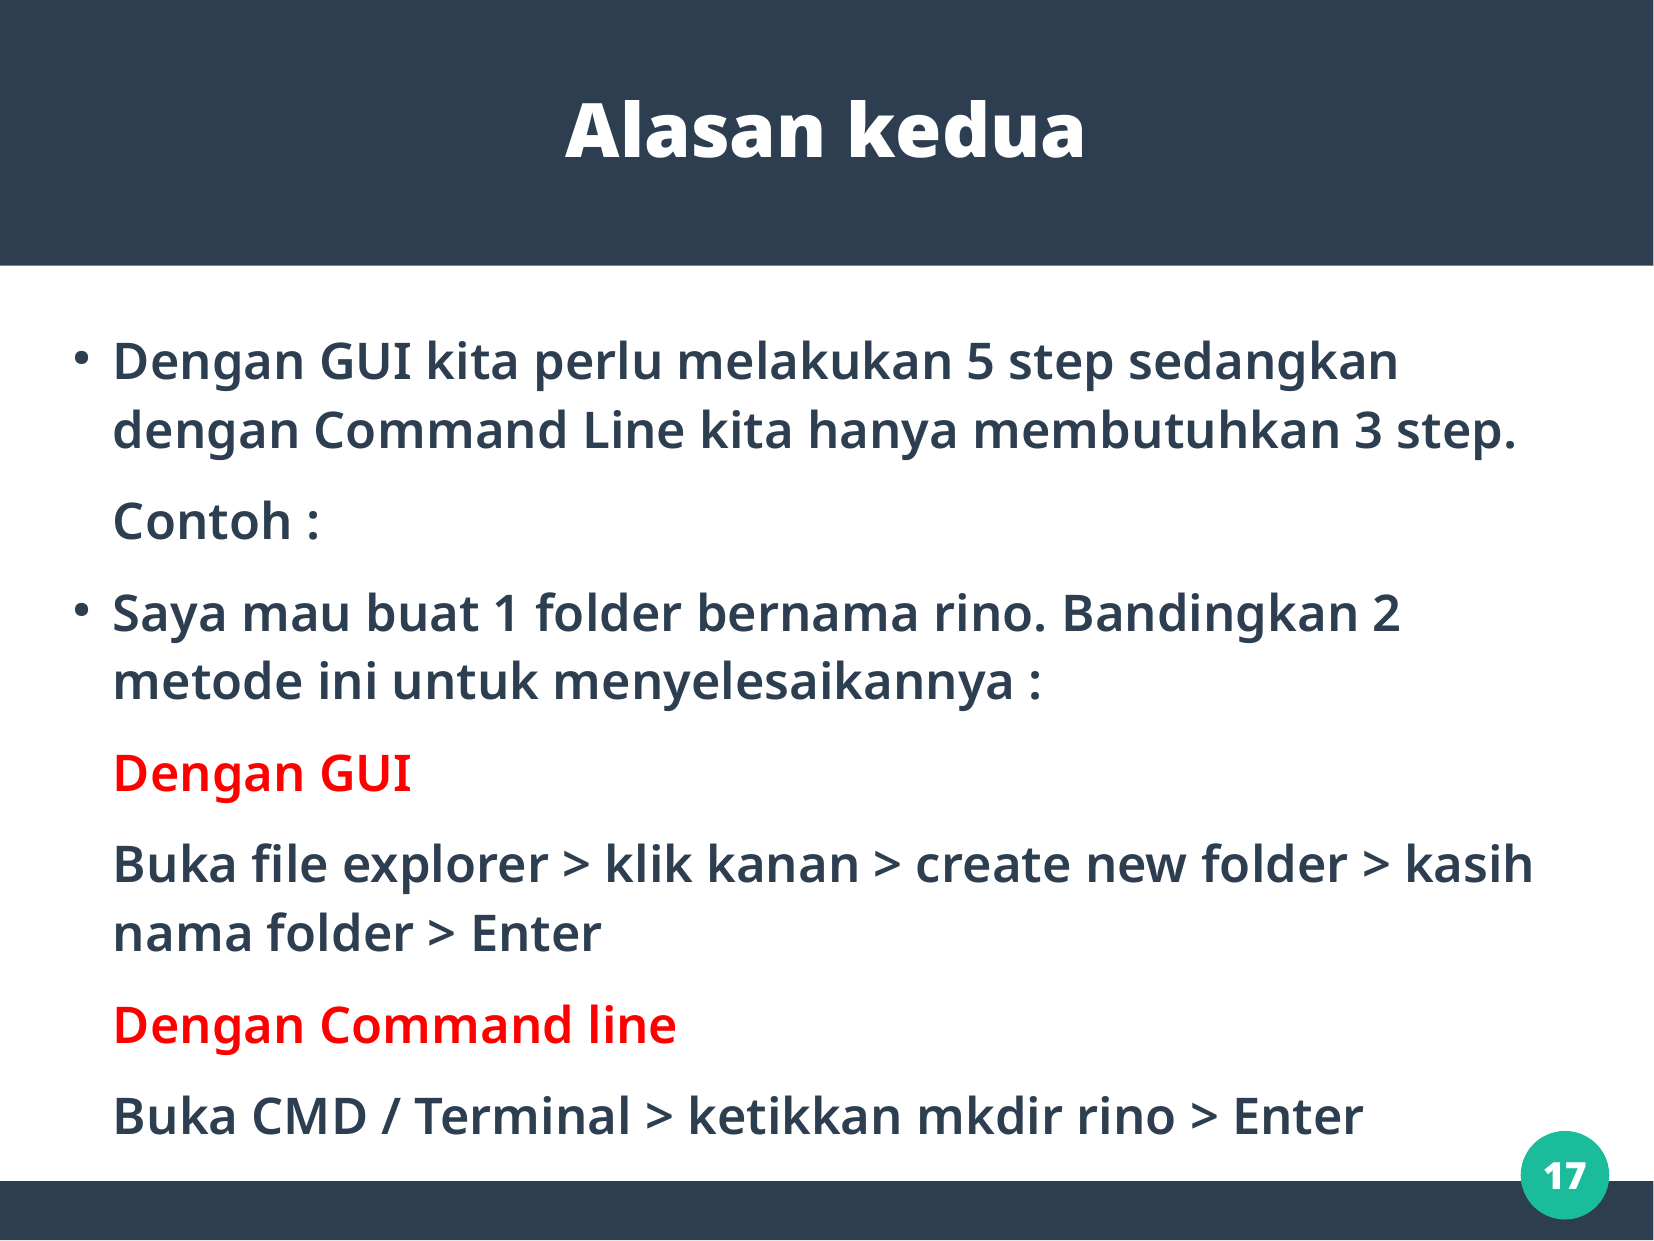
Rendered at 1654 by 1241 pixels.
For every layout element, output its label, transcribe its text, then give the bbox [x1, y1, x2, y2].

title Alasan kedua [59, 49, 1595, 207]
list Dengan GUI kita perlu melakukan 5 step sedangkan dengan Command Line kita hanya membutuhkan 3 step. Contoh : Saya mau buat 1 folder bernama rino. Bandingkan 2 metode ini untuk menyelesaikannya : Dengan GUI Buka file explorer > klik kanan > create new folder > kasih nama folder > Enter Dengan Command line Buka CMD / Terminal > ketikkan mkdir rino > Enter [59, 324, 1595, 1152]
